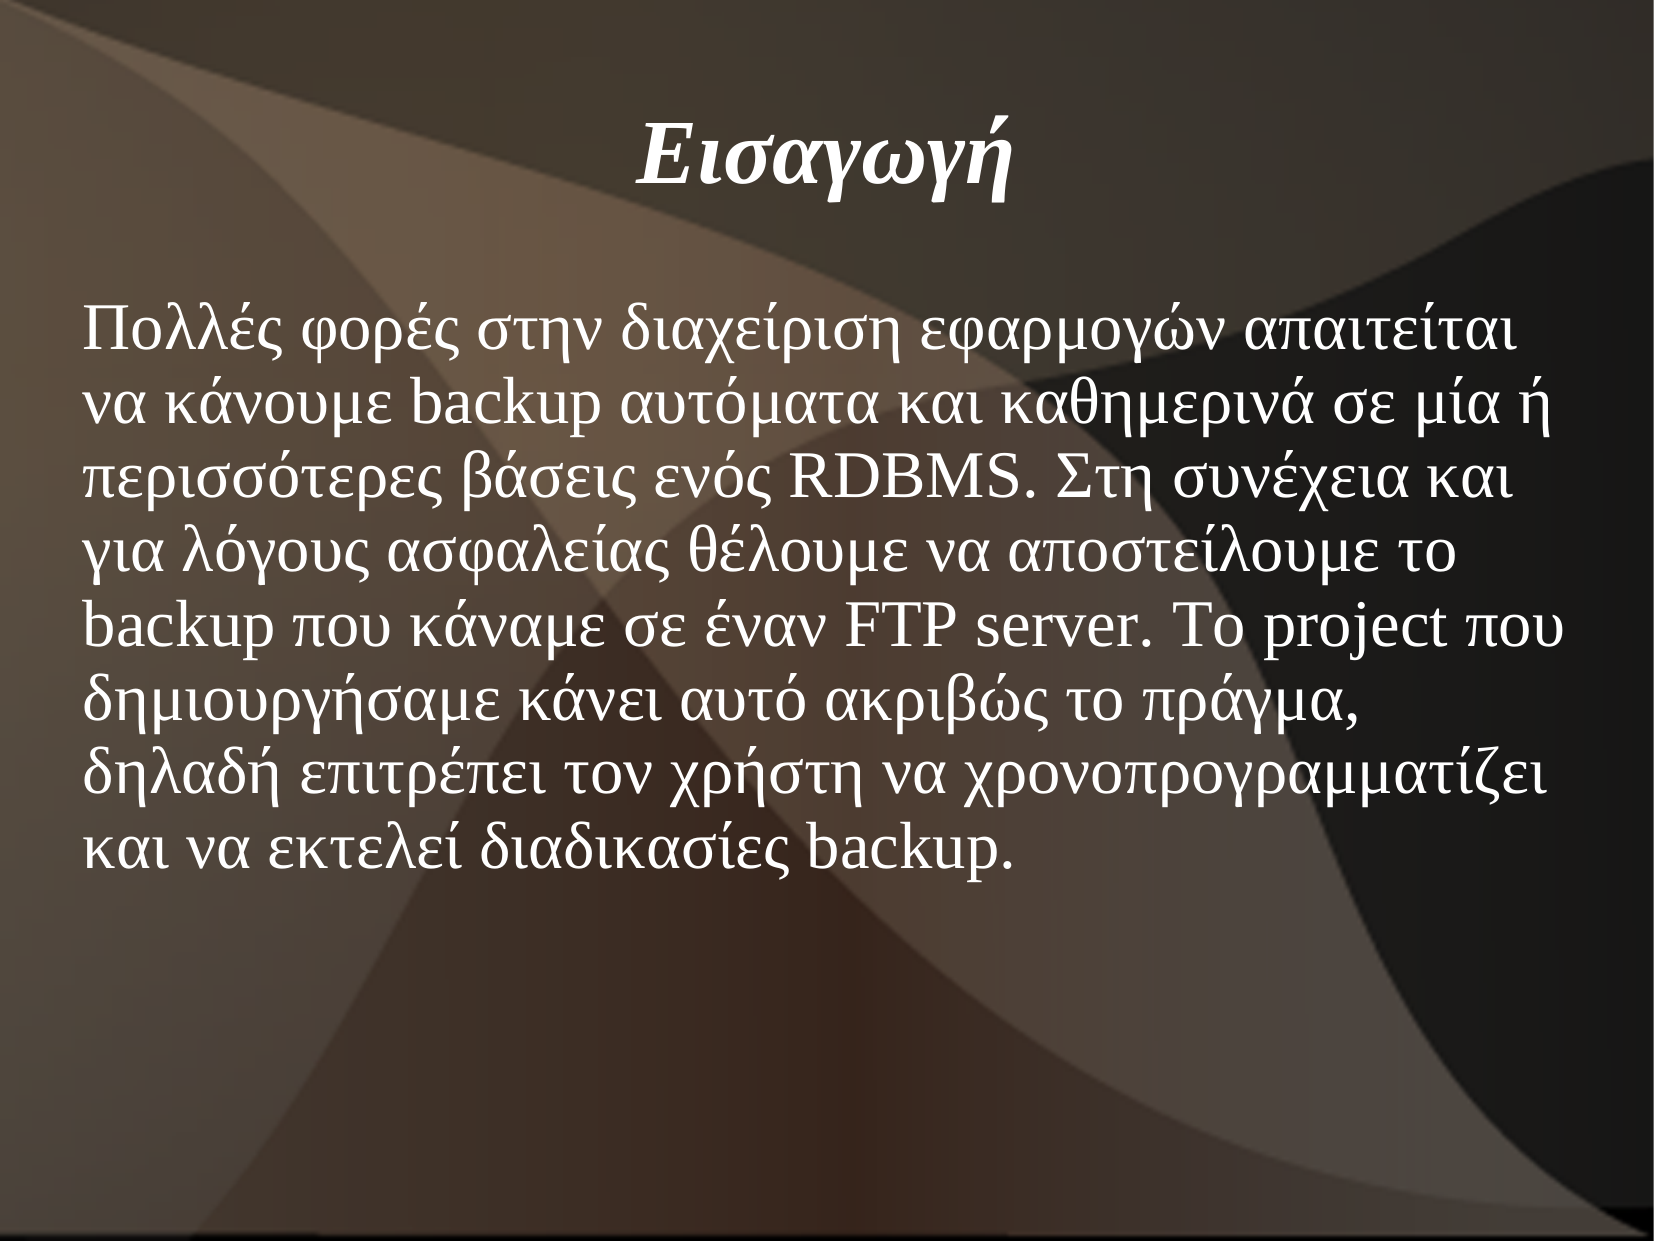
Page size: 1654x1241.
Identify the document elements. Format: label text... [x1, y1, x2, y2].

title Εισαγωγή [82, 49, 1571, 257]
list Πολλές φορές στην διαχείριση εφαρμογών απαιτείται να κάνουμε backup αυτόματα και καθημερινά σε μία ή περισσότερες βάσεις ενός RDBMS. Στη συνέχεια και για λόγους ασφαλείας θέλουμε να αποστείλουμε το backup που κάναμε σε έναν FTP server. Το project που δημιουργήσαμε κάνει αυτό ακριβώς το πράγμα, δηλαδή επιτρέπει τον χρήστη να χρονοπρογραμματίζει και να εκτελεί διαδικασίες backup. [82, 290, 1571, 1109]
picture [0, 0, 1654, 1241]
